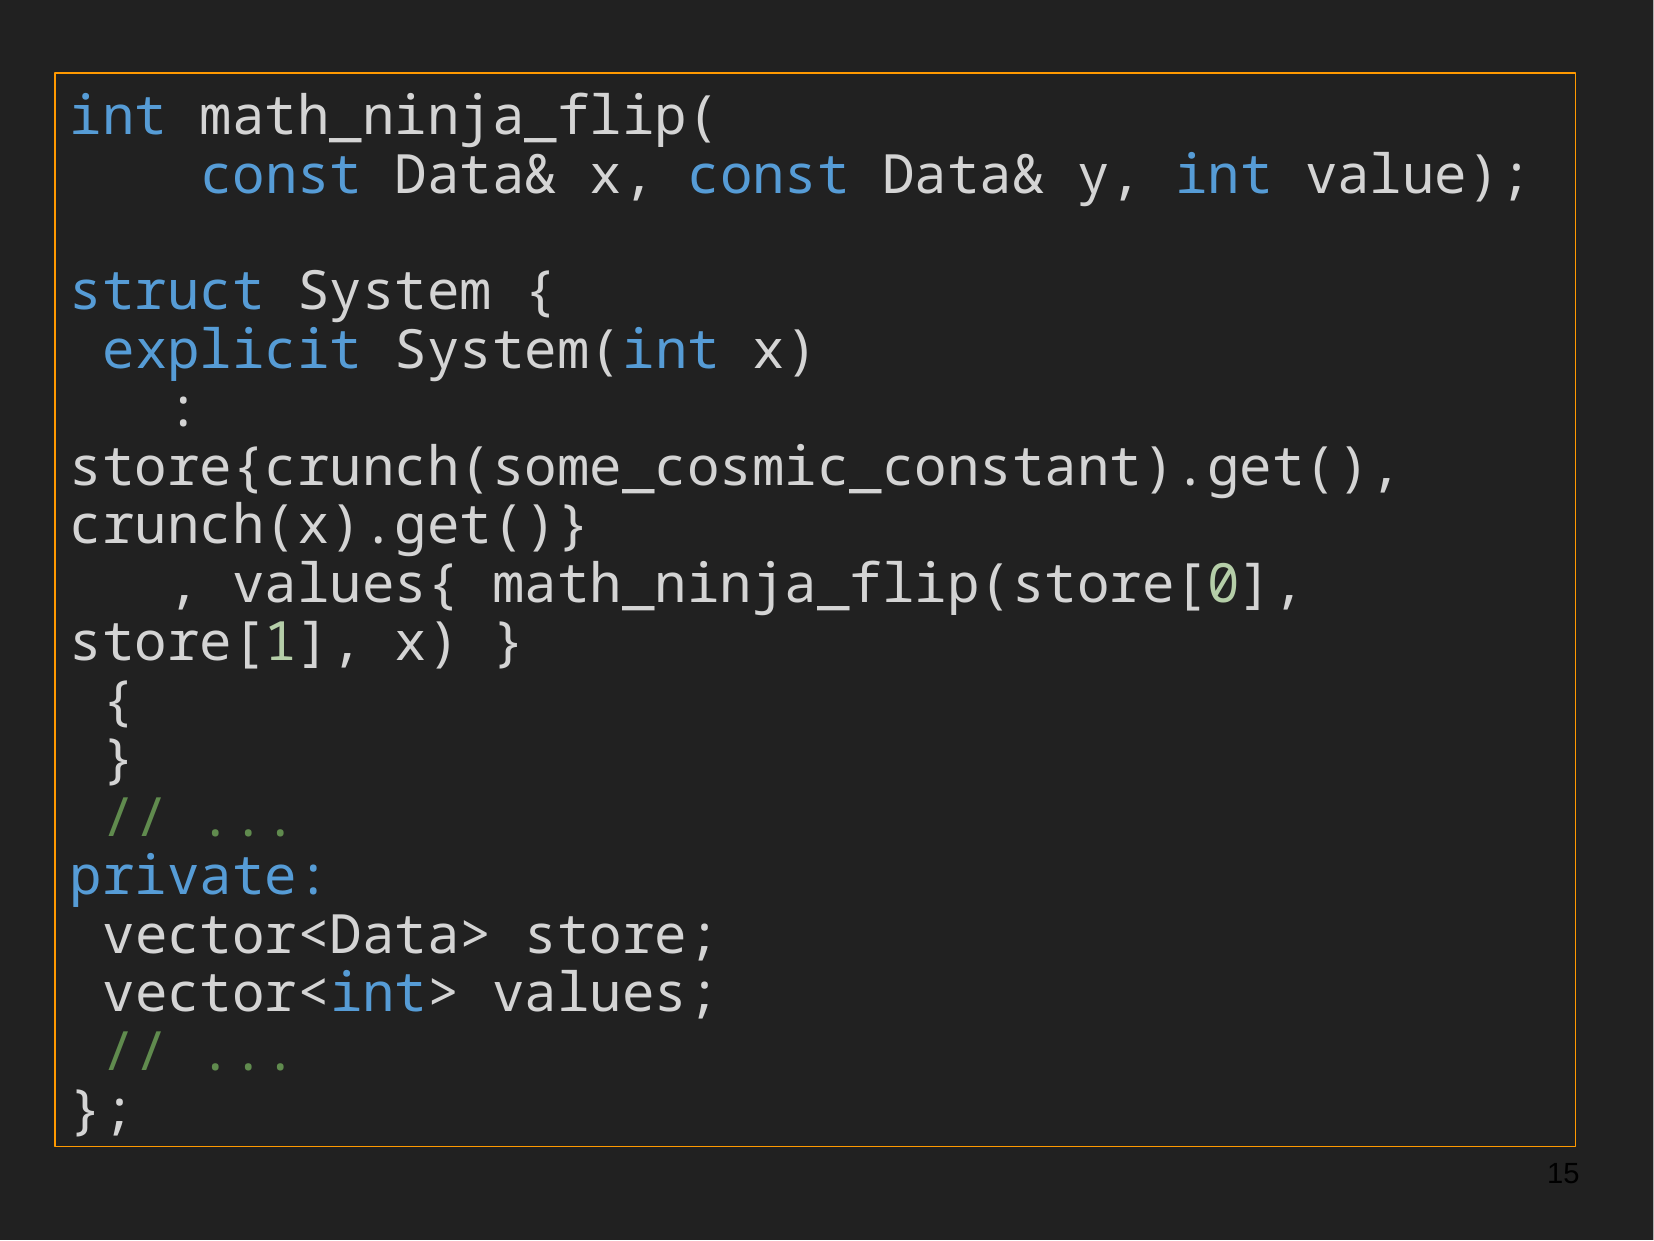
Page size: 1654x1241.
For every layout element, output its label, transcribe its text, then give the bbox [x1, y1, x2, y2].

slide_number <number> [1532, 1124, 1632, 1220]
list int math_ninja_flip( const Data& x, const Data& y, int value); struct System { explicit System(int x) : store{crunch(some_cosmic_constant).get(), crunch(x).get()} , values{ math_ninja_flip(store[0], store[1], x) } { } // ... private: vector<Data> store; vector<int> values; // ... }; [55, 72, 1576, 1147]
